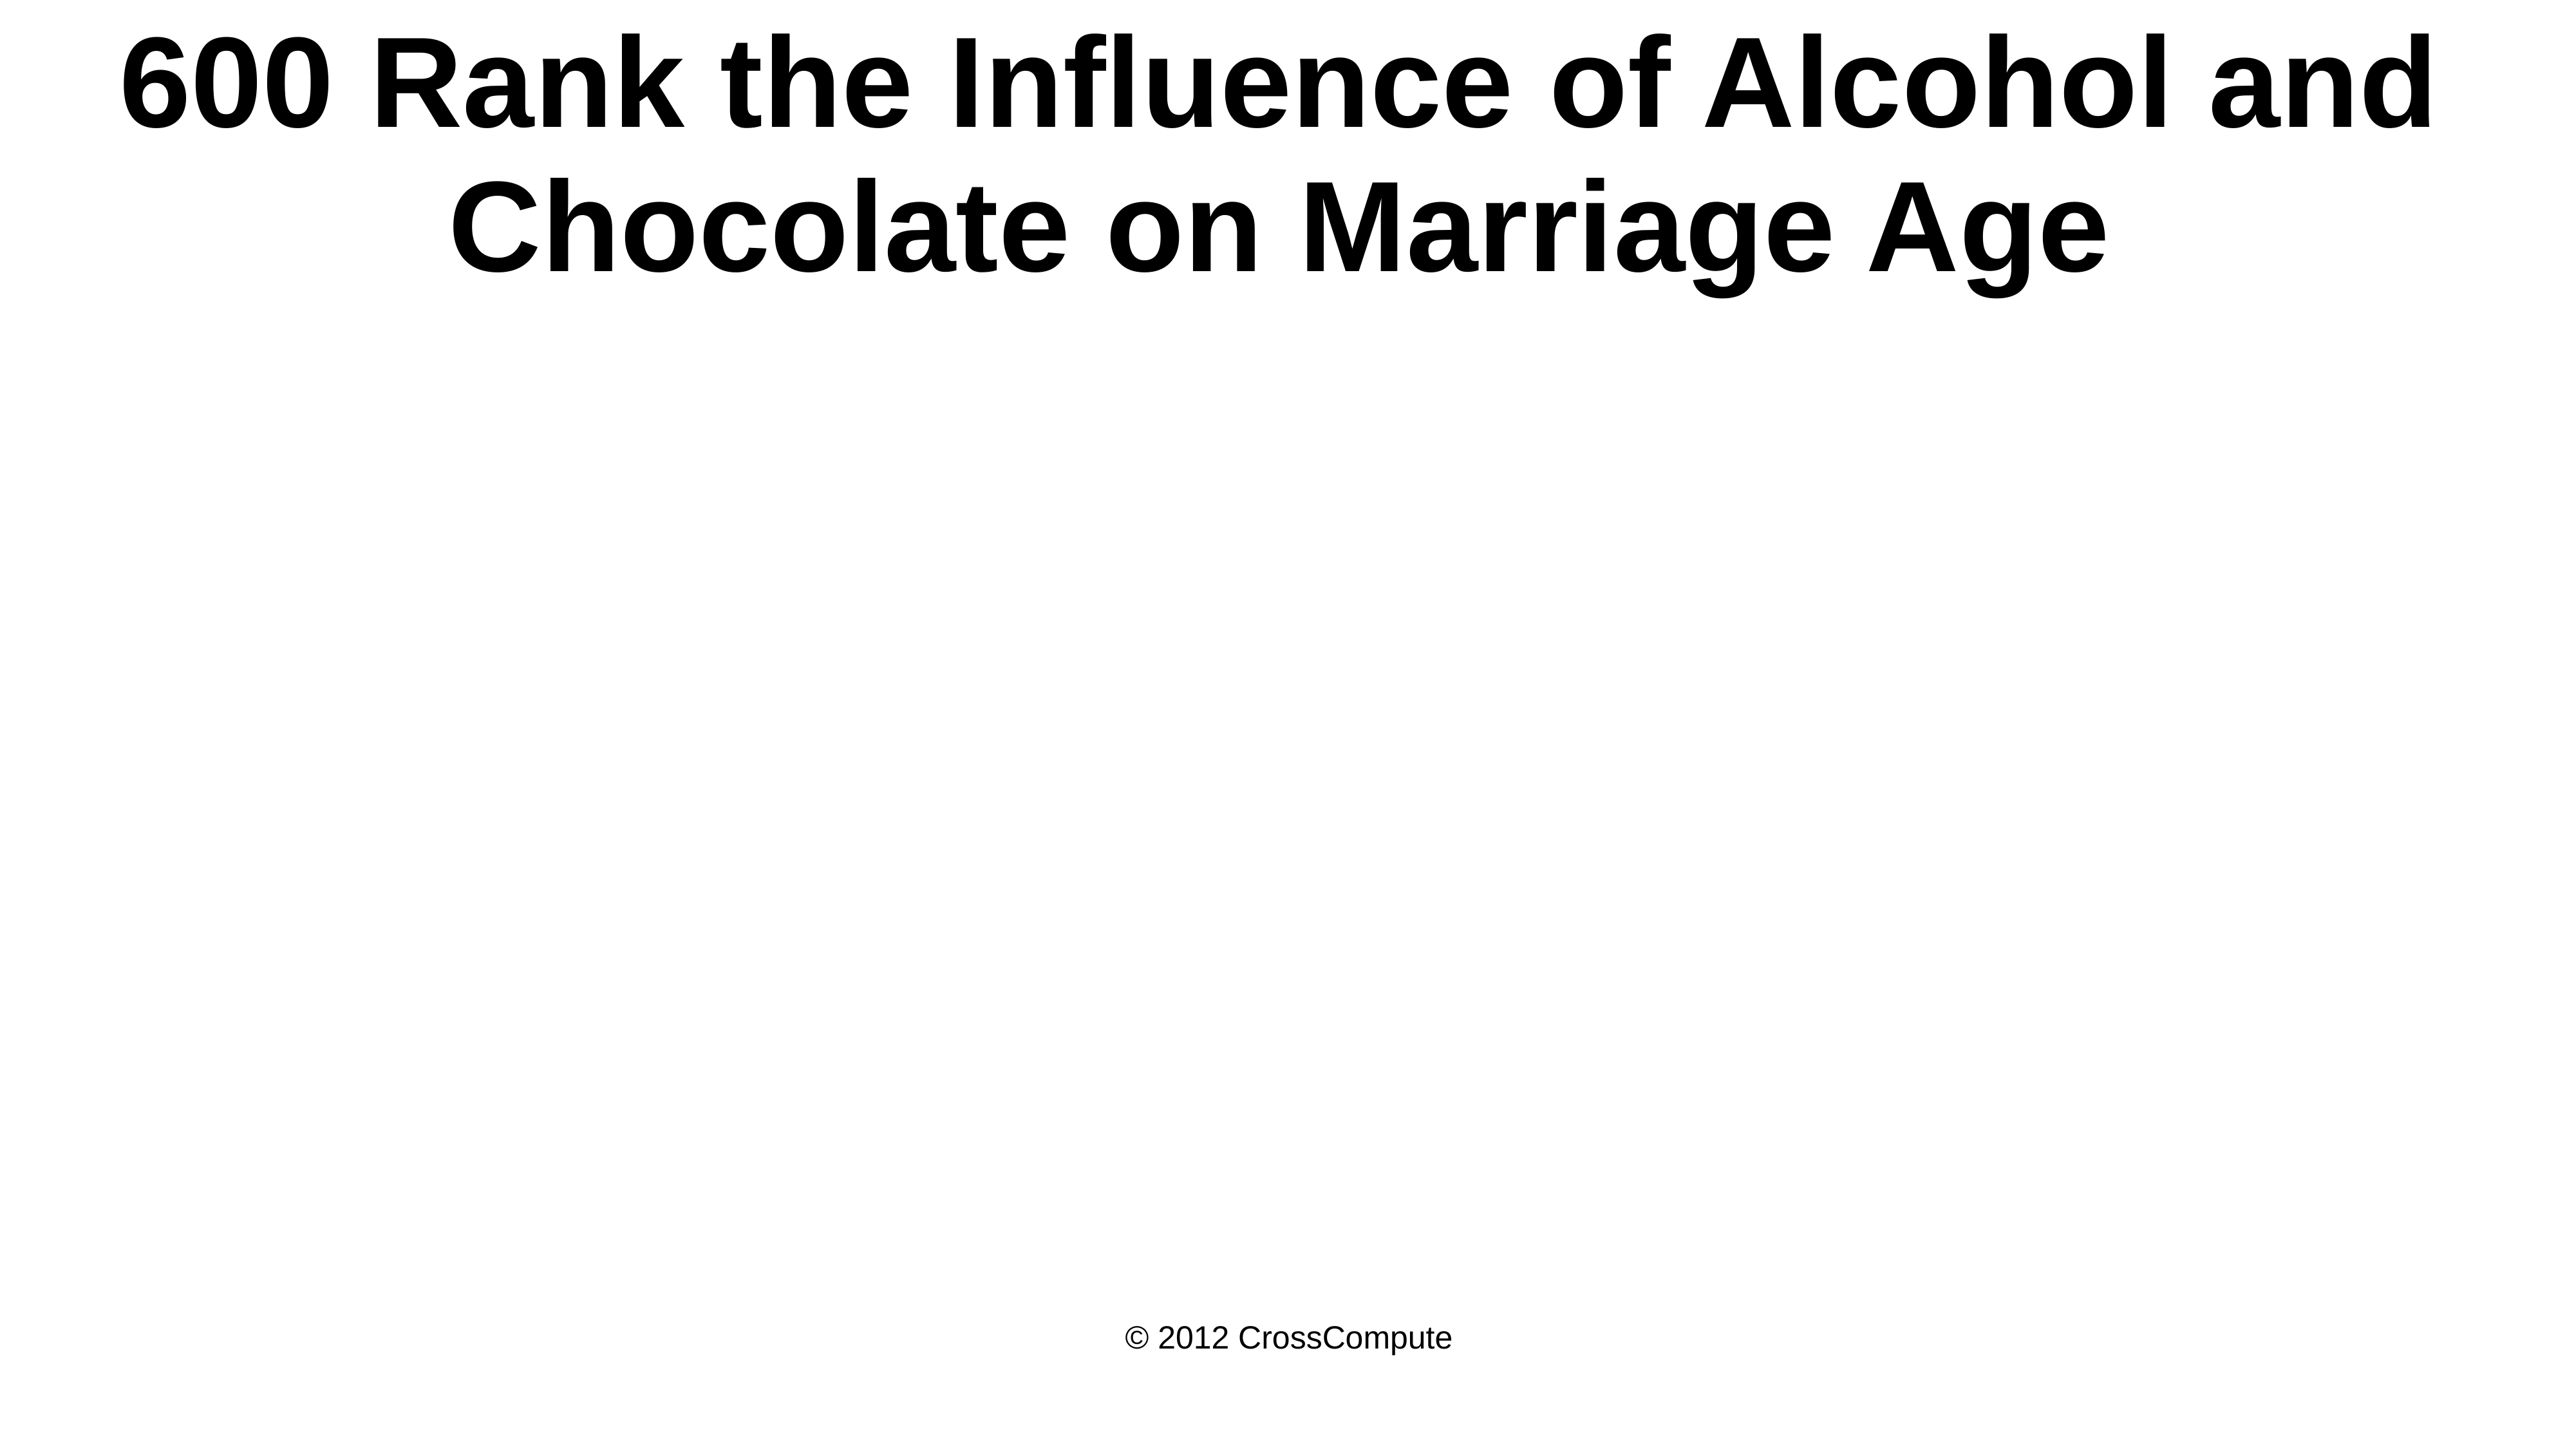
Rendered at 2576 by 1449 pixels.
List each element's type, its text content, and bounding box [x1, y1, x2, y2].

title 600 Rank the Influence of Alcohol and Chocolate on Marriage Age [72, 10, 2488, 299]
